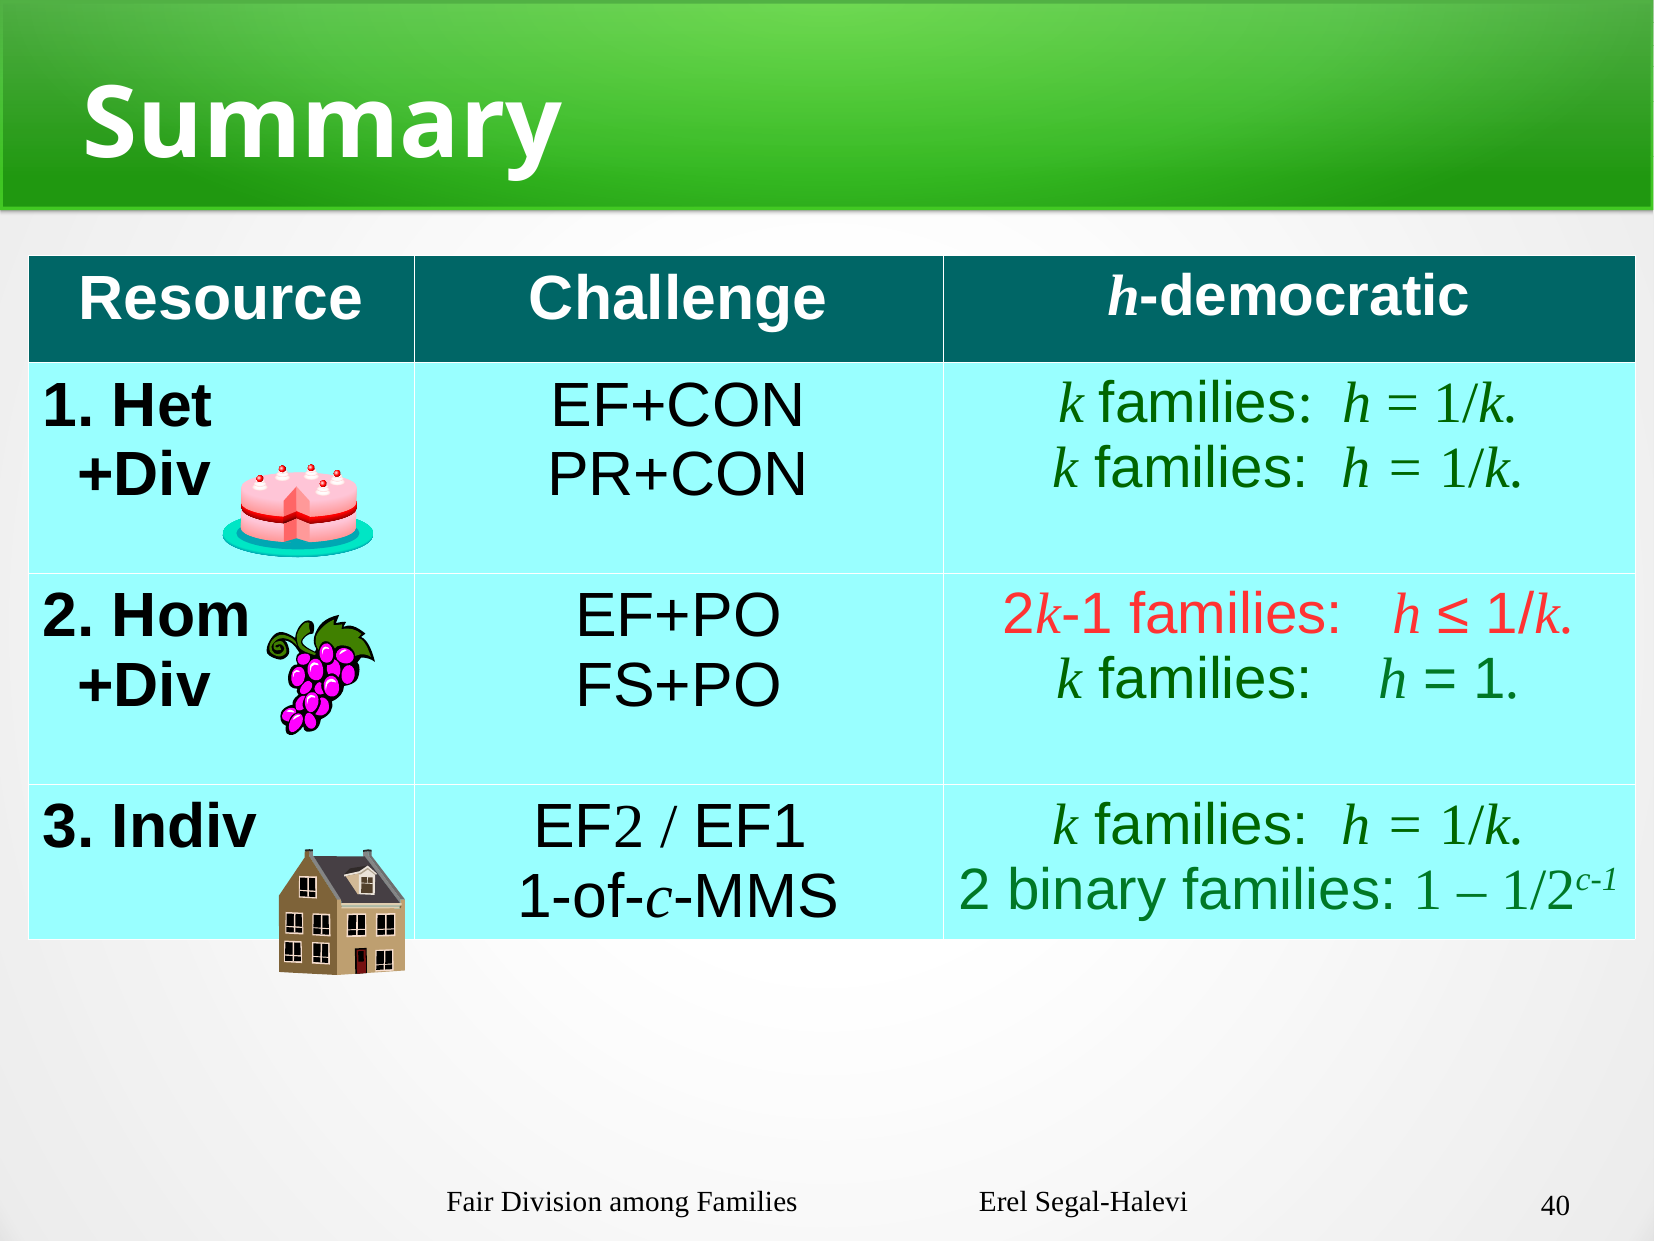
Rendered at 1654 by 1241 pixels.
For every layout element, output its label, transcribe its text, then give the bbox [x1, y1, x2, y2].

picture [266, 614, 376, 736]
picture [222, 464, 373, 558]
table_cell EF+CON PR+CON [415, 363, 943, 573]
table_cell 1. Het +Div [29, 363, 414, 573]
table_header Challenge [415, 256, 943, 362]
table_cell k families: h = 1/k. k families: h = 1/k. [944, 363, 1635, 573]
table_cell 2k-1 families: h ≤ 1/k. k families: h = 1. [944, 574, 1635, 784]
table_cell 3. Indiv [29, 785, 414, 939]
picture [278, 849, 406, 976]
table_cell EF2 / EF1 1-of-c-MMS [415, 785, 943, 939]
table_header Resource [29, 256, 414, 362]
table_header h-democratic [944, 256, 1635, 362]
table_cell k families: h = 1/k. 2 binary families: 1 – 1/2c-1 [944, 785, 1635, 939]
table_cell EF+PO FS+PO [415, 574, 943, 784]
table_cell 2. Hom +Div [29, 574, 414, 784]
title Summary [82, 47, 1571, 189]
